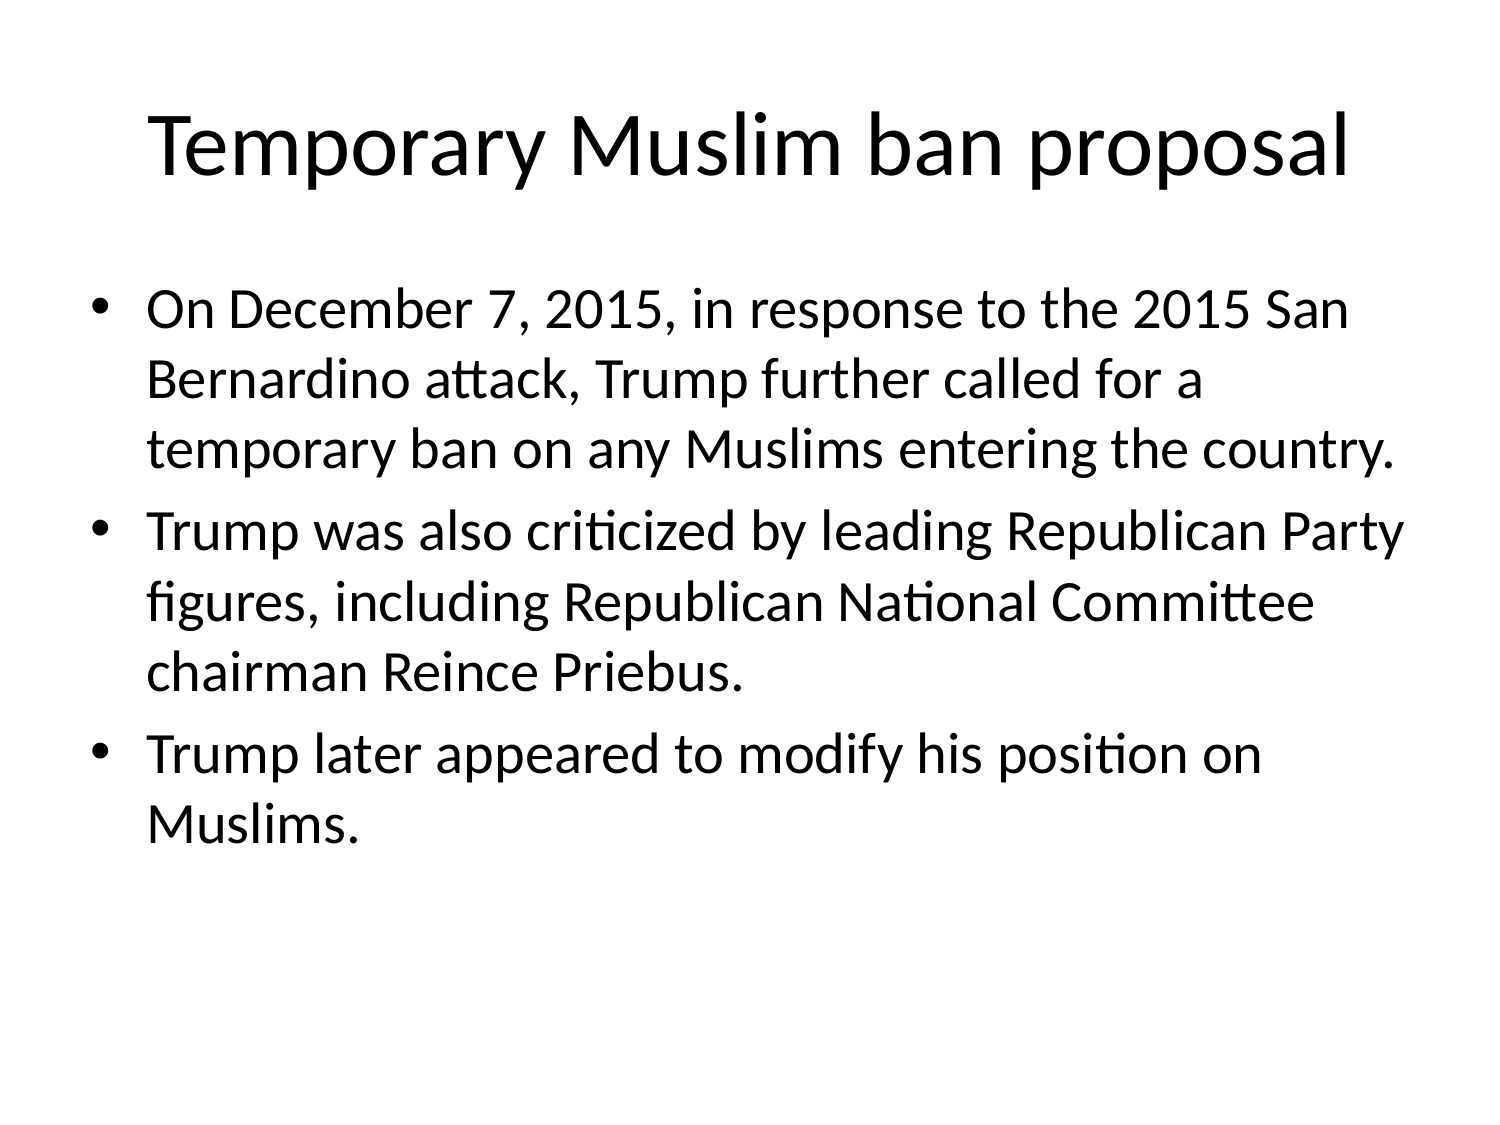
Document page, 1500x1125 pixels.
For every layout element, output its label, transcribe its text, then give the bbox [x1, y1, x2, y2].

list On December 7, 2015, in response to the 2015 San Bernardino attack, Trump further called for a temporary ban on any Muslims entering the country. Trump was also criticized by leading Republican Party figures, including Republican National Committee chairman Reince Priebus. Trump later appeared to modify his position on Muslims. [75, 262, 1425, 1005]
title Temporary Muslim ban proposal [75, 45, 1425, 233]
